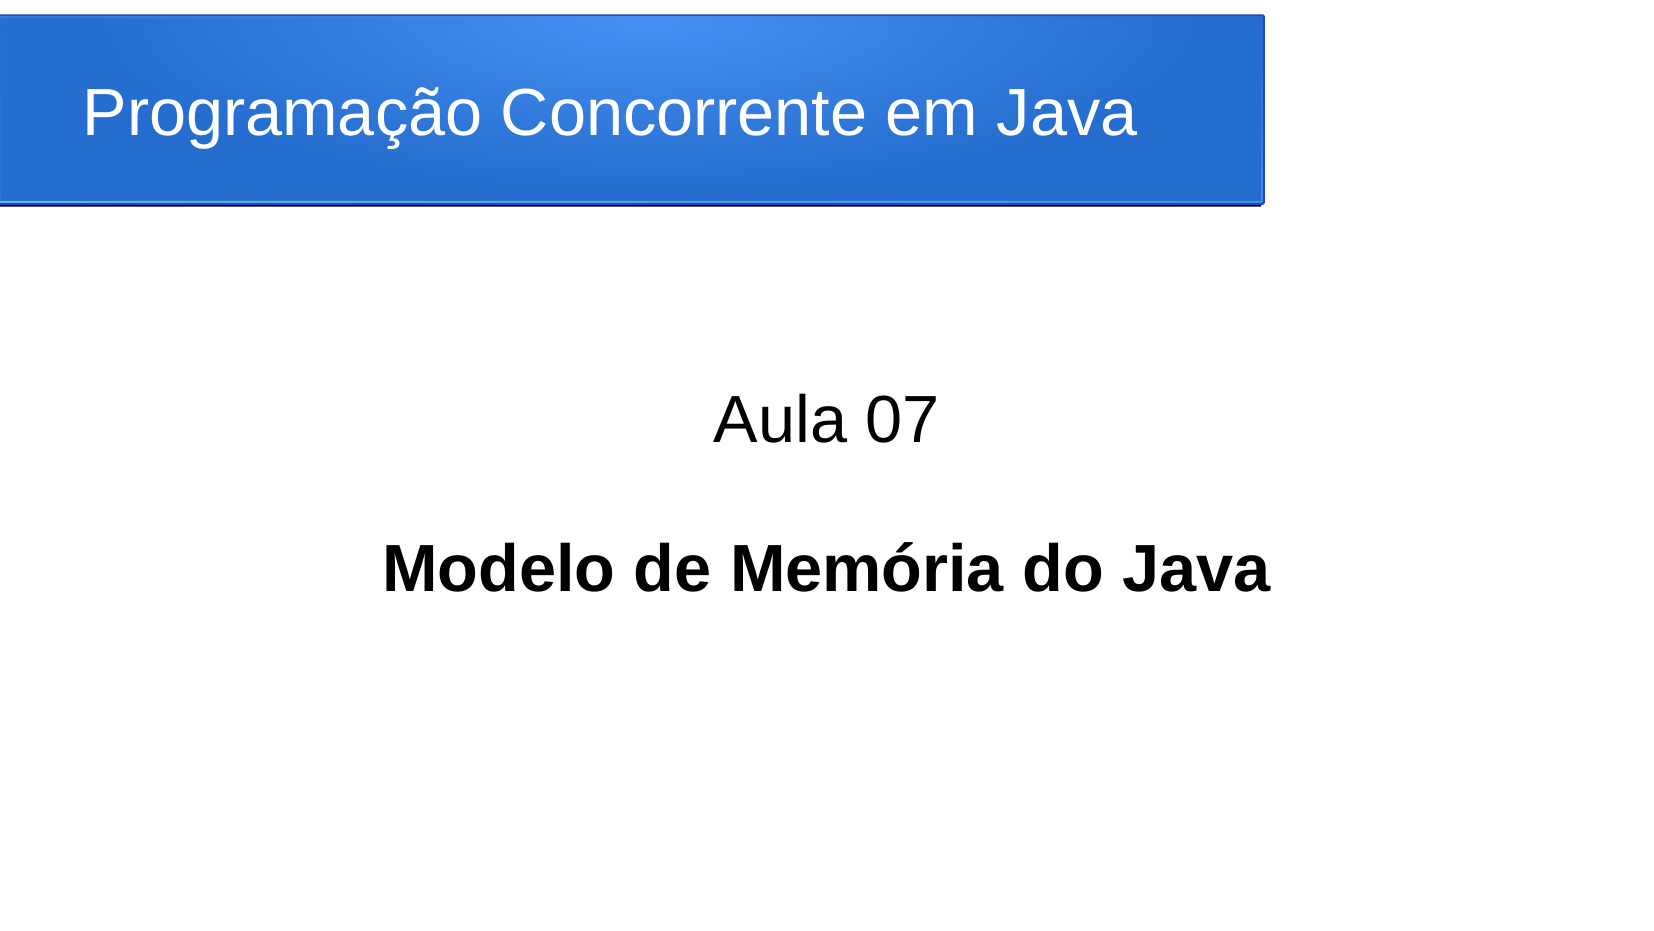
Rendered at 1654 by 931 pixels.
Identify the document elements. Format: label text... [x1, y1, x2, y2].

subtitle Aula 07 Modelo de Memória do Java [82, 224, 1571, 764]
title Programação Concorrente em Java [82, 35, 1235, 189]
